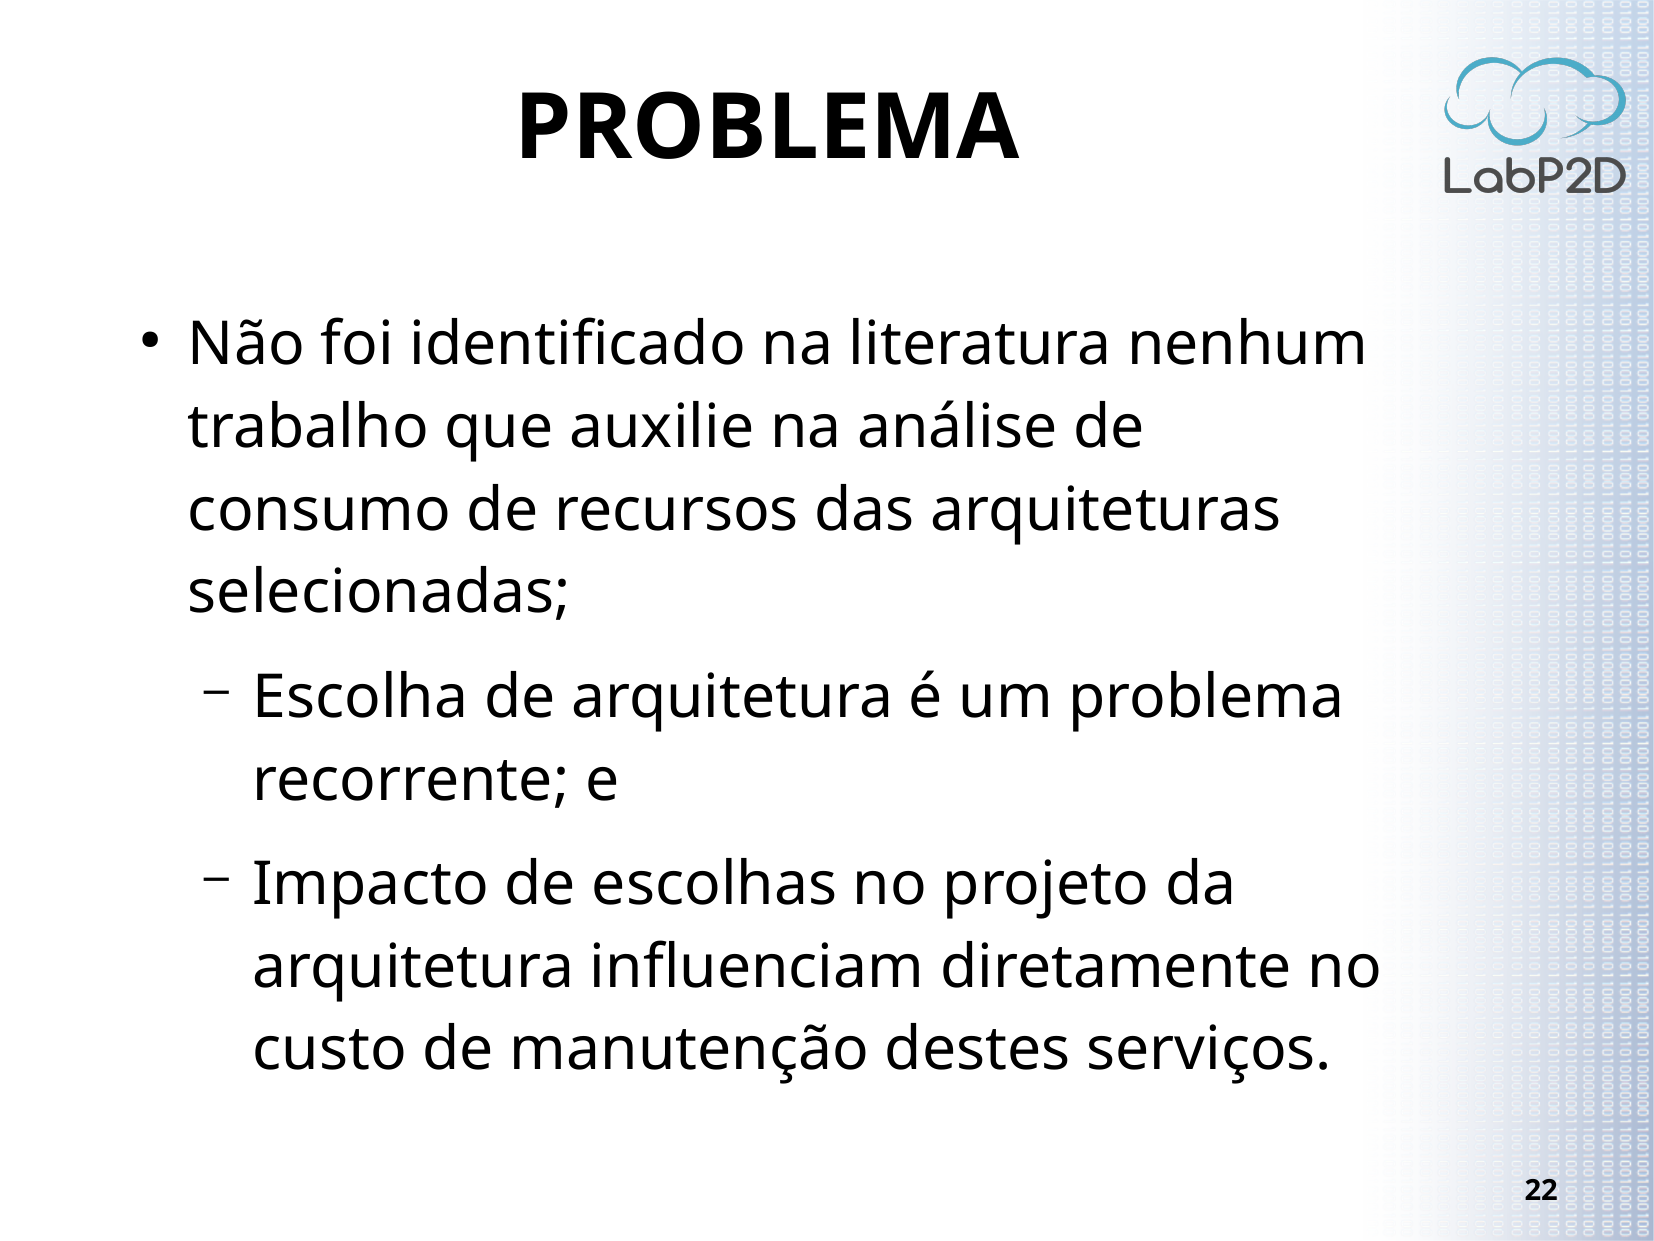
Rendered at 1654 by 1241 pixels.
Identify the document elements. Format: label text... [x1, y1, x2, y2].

list Não foi identificado na literatura nenhum trabalho que auxilie na análise de consumo de recursos das arquiteturas selecionadas; Escolha de arquitetura é um problema recorrente; e Impacto de escolhas no projeto da arquitetura influenciam diretamente no custo de manutenção destes serviços. [123, 271, 1406, 1116]
title PROBLEMA [82, 19, 1453, 227]
picture [1360, 1, 1654, 1240]
